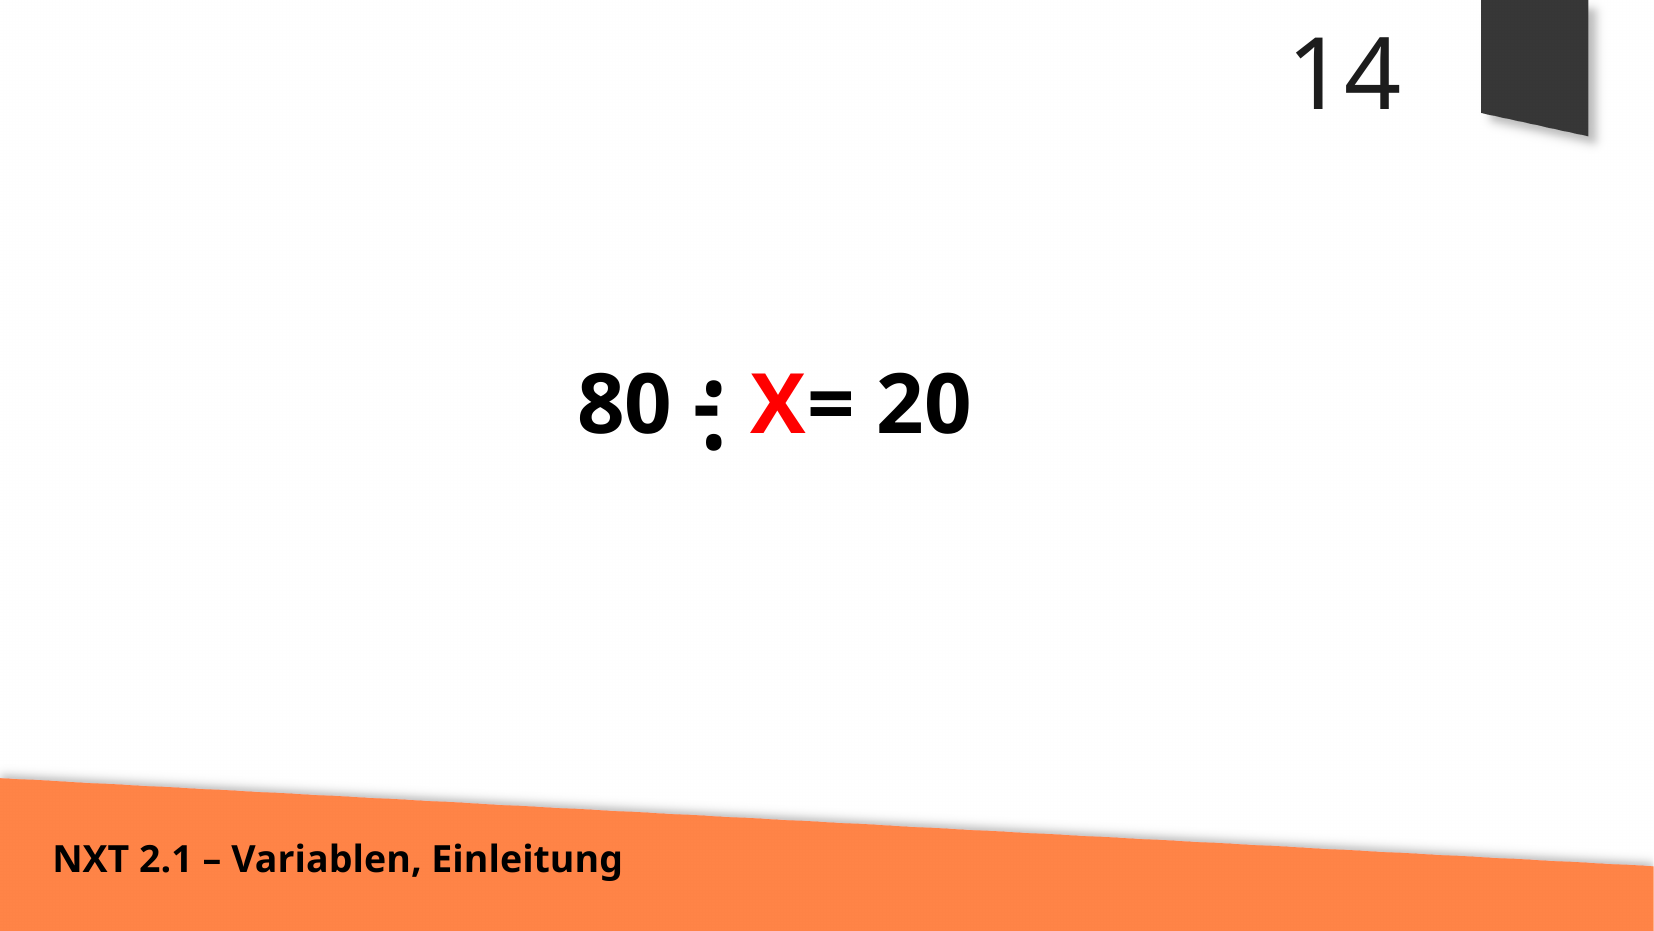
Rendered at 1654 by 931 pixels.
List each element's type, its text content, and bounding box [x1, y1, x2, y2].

picture [0, 0, 1654, 931]
text_box <Foliennummer> [1463, 0, 1602, 157]
text_box NXT 2.1 – Variablen, Einleitung [37, 825, 751, 901]
text_box : [682, 308, 758, 487]
text_box 80 - = 20 [562, 337, 682, 462]
text_box X [758, 337, 811, 462]
text_box 80 - = 20 [811, 337, 1051, 462]
